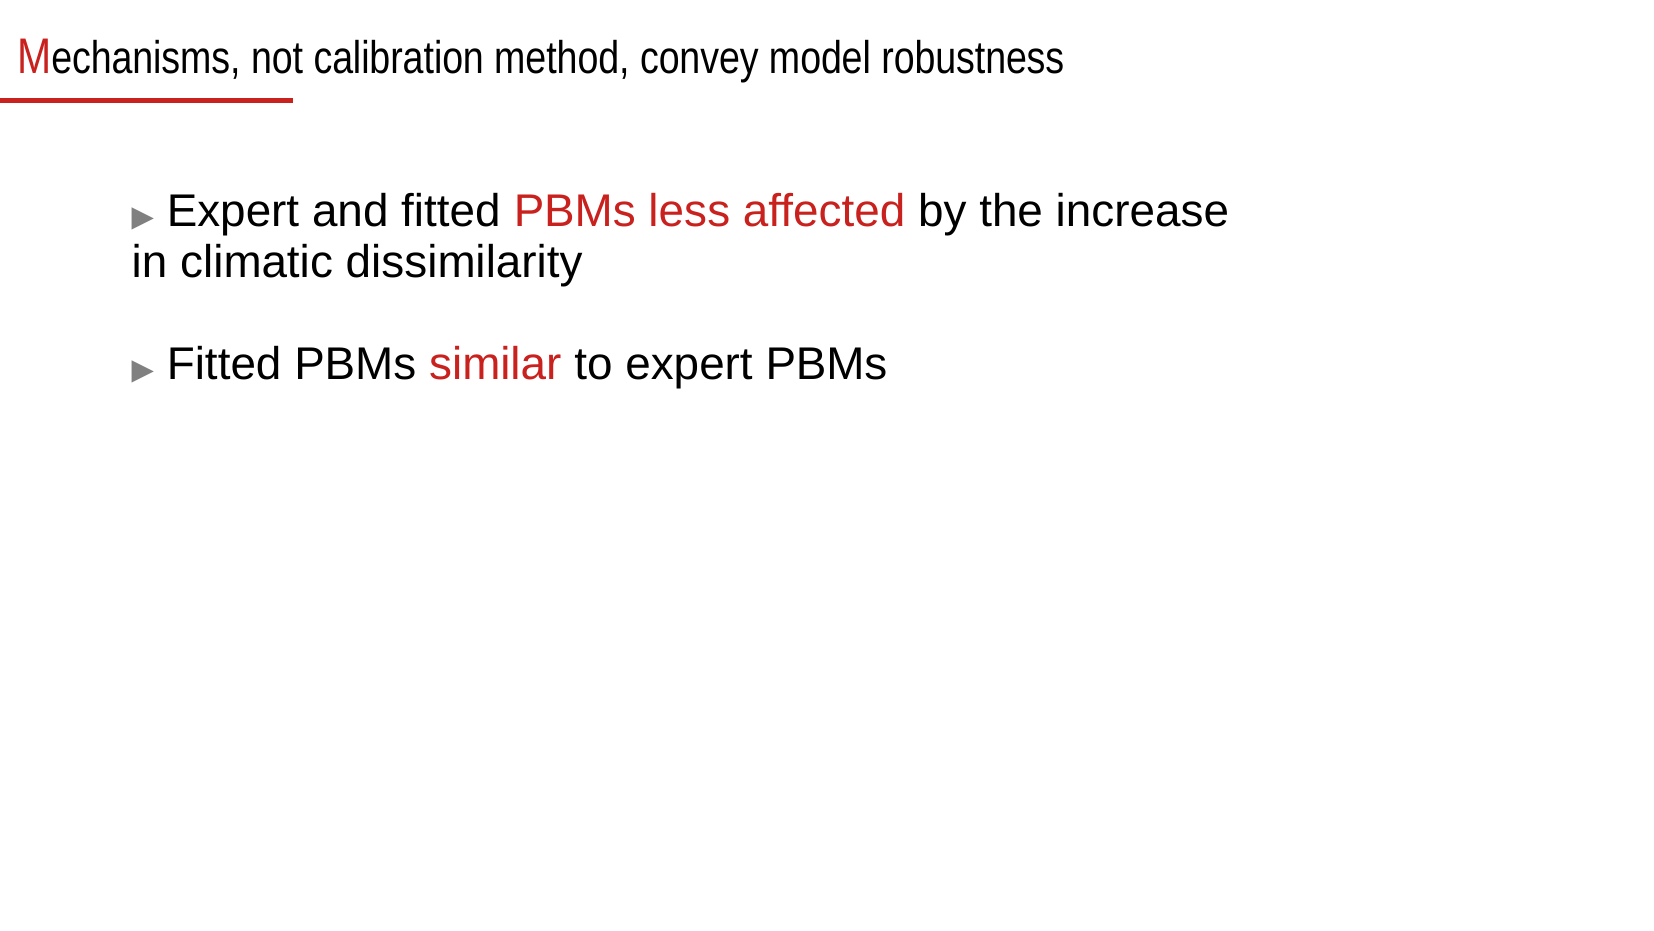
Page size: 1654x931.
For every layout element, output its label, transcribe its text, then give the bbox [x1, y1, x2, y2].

text_box ▶ Expert and fitted PBMs less affected by the increase in climatic dissimilarity ▶ Fitted PBMs similar to expert PBMs [116, 177, 1623, 897]
text_box Mechanisms, not calibration method, convey model robustness [2, 0, 1652, 120]
